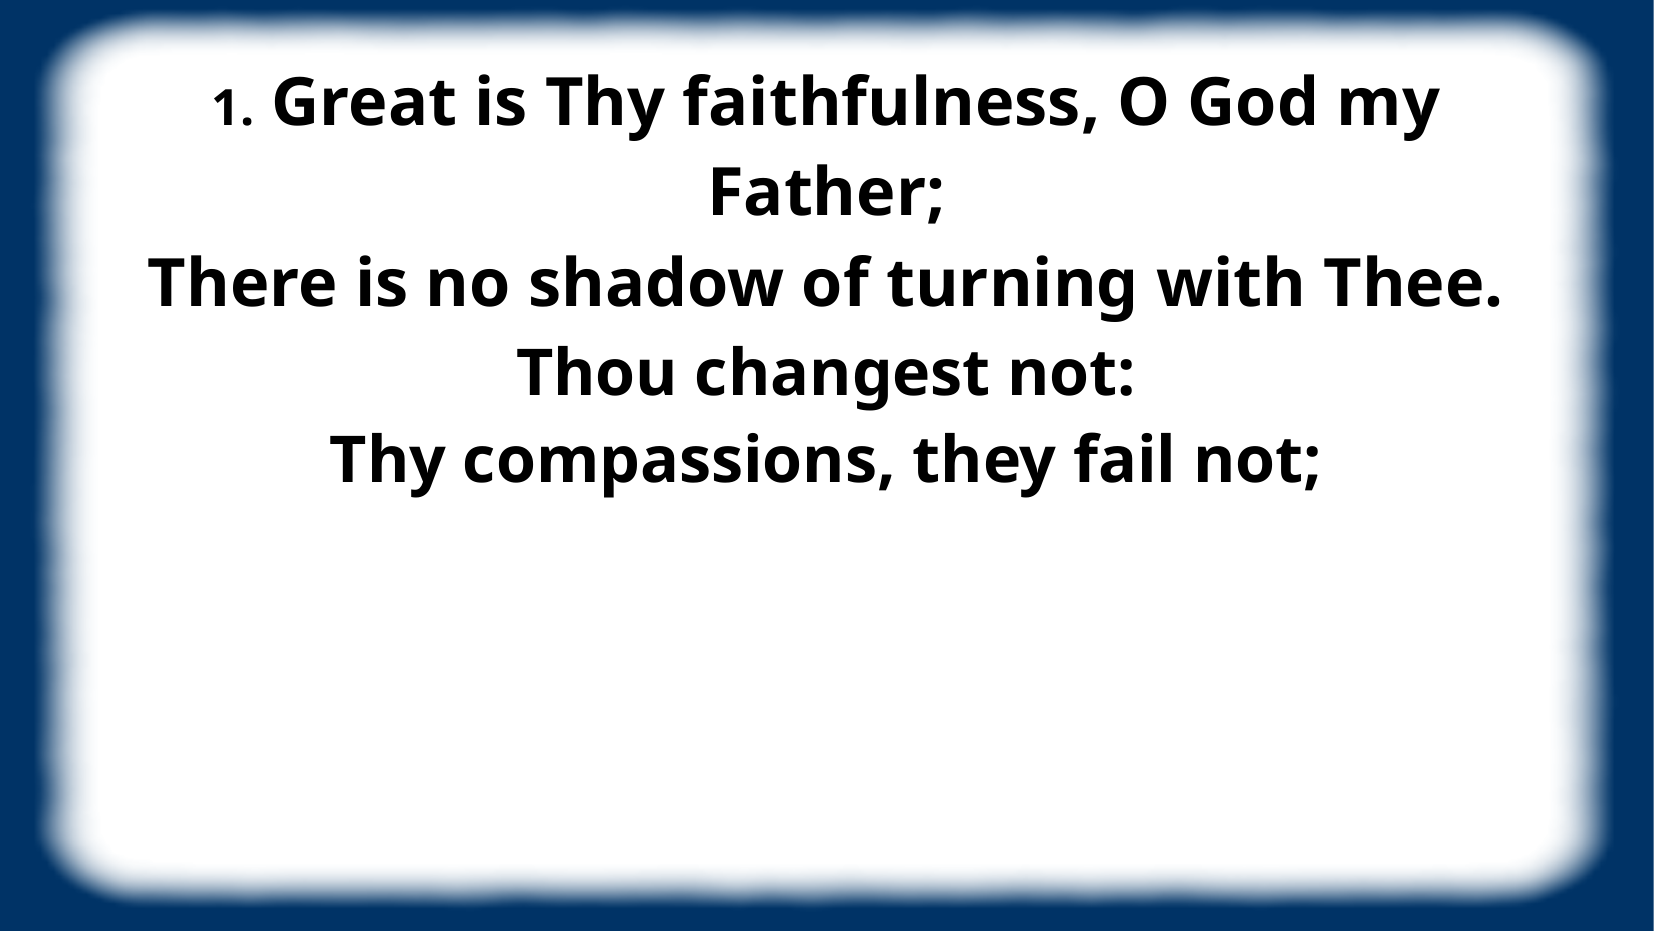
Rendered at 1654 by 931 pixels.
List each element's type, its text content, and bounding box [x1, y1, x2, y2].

picture [0, 0, 1654, 931]
text_box 1. Great is Thy faithfulness, O God my Father; There is no shadow of turning with Thee. Thou changest not: Thy compassions, they fail not; [91, 46, 1562, 542]
